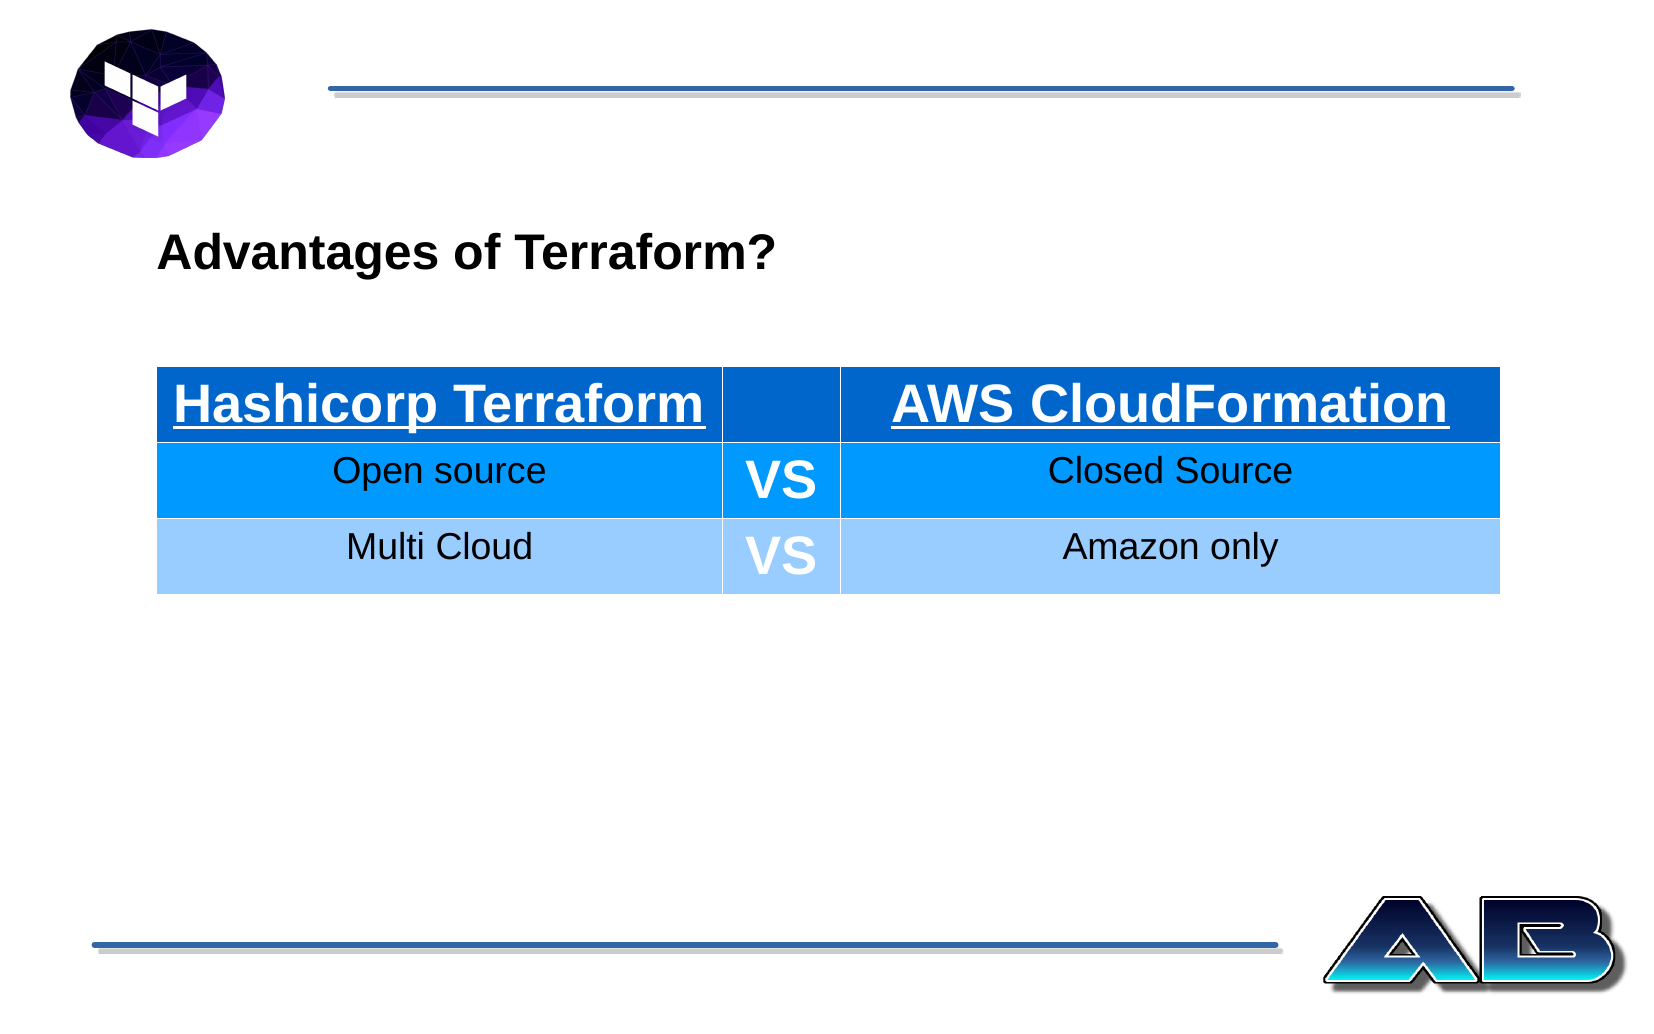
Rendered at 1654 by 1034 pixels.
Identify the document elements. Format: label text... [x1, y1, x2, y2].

picture [1322, 896, 1630, 996]
text_box Advantages of Terraform? [141, 216, 1583, 295]
table_header AWS CloudFormation [841, 367, 1500, 442]
table_cell Open source [157, 443, 722, 518]
table_cell Closed Source [841, 443, 1500, 518]
picture [70, 29, 225, 158]
table_header Hashicorp Terraform [157, 367, 722, 442]
table_header [723, 367, 840, 442]
table_cell Multi Cloud [157, 519, 722, 594]
table_cell VS [723, 443, 840, 518]
table_cell VS [723, 519, 840, 594]
table_cell Amazon only [841, 519, 1500, 594]
